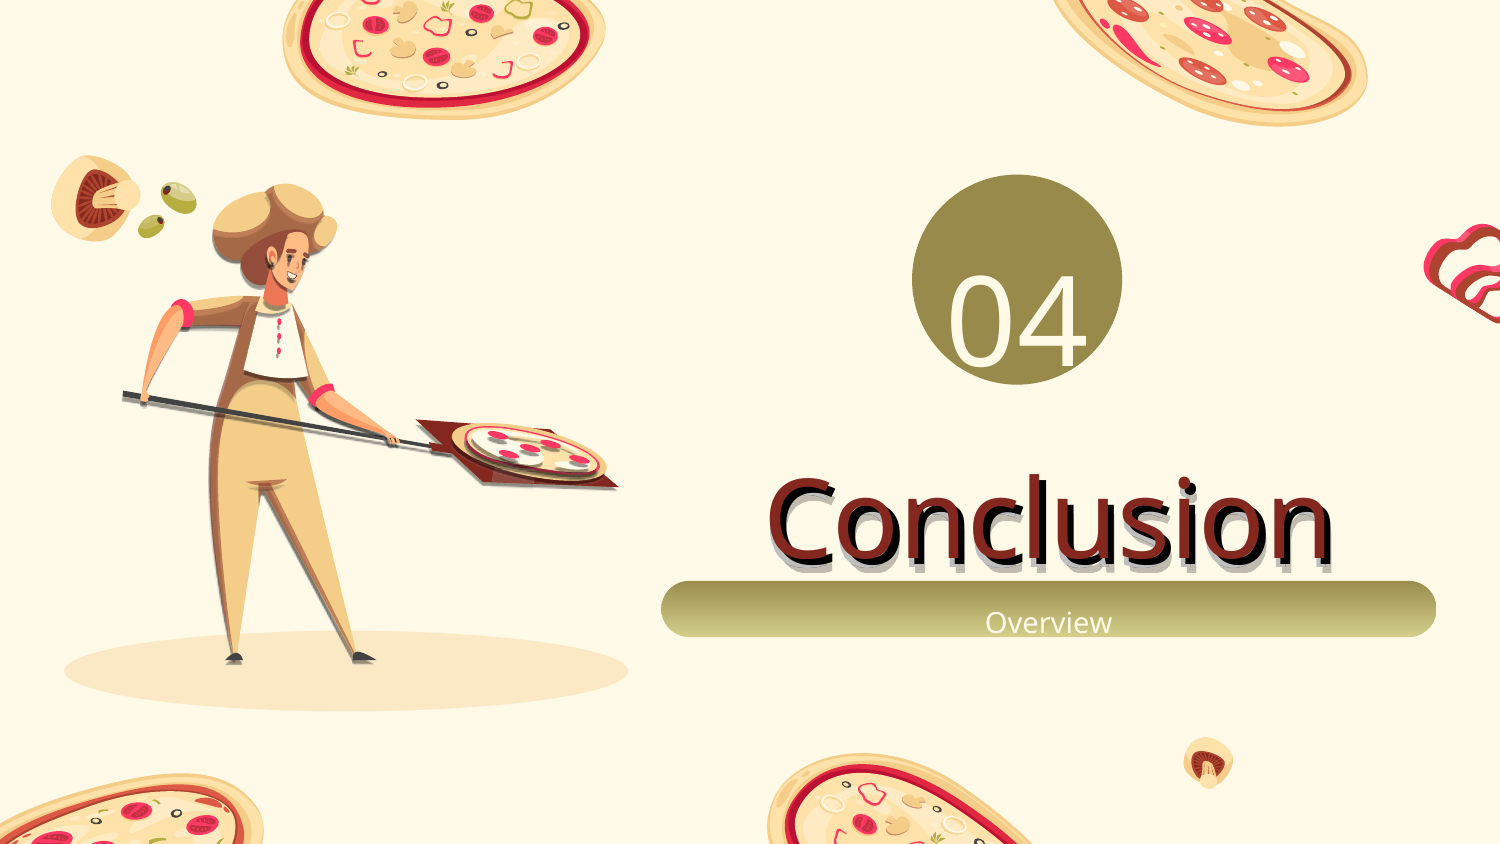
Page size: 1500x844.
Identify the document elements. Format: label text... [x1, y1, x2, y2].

title Conclusion [635, 433, 1463, 530]
text_box [969, 353, 992, 358]
title 04 [900, 226, 1134, 353]
text_box [941, 353, 1093, 385]
text_box Overview [661, 580, 1437, 638]
text_box [926, 174, 1108, 226]
text_box [64, 183, 629, 712]
